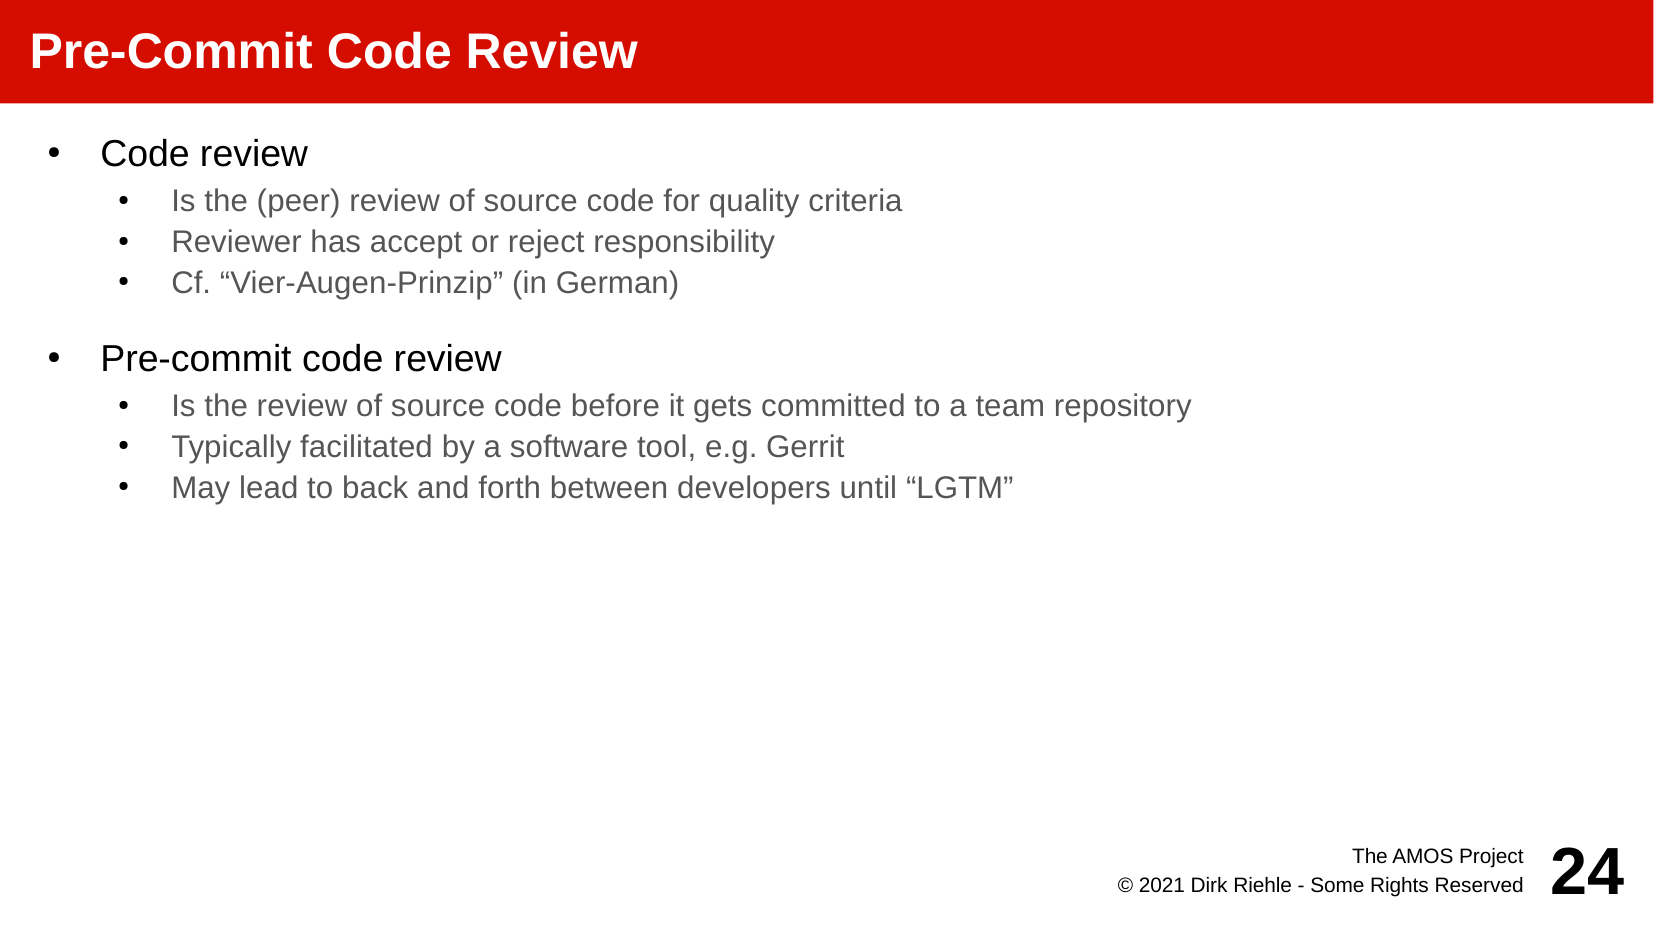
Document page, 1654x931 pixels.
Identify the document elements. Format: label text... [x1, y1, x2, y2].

list Code review Is the (peer) review of source code for quality criteria Reviewer has accept or reject responsibility Cf. “Vier-Augen-Prinzip” (in German) Pre-commit code review Is the review of source code before it gets committed to a team repository Typically facilitated by a software tool, e.g. Gerrit May lead to back and forth between developers until “LGTM” [29, 132, 1625, 813]
title Pre-Commit Code Review [0, 0, 1654, 104]
